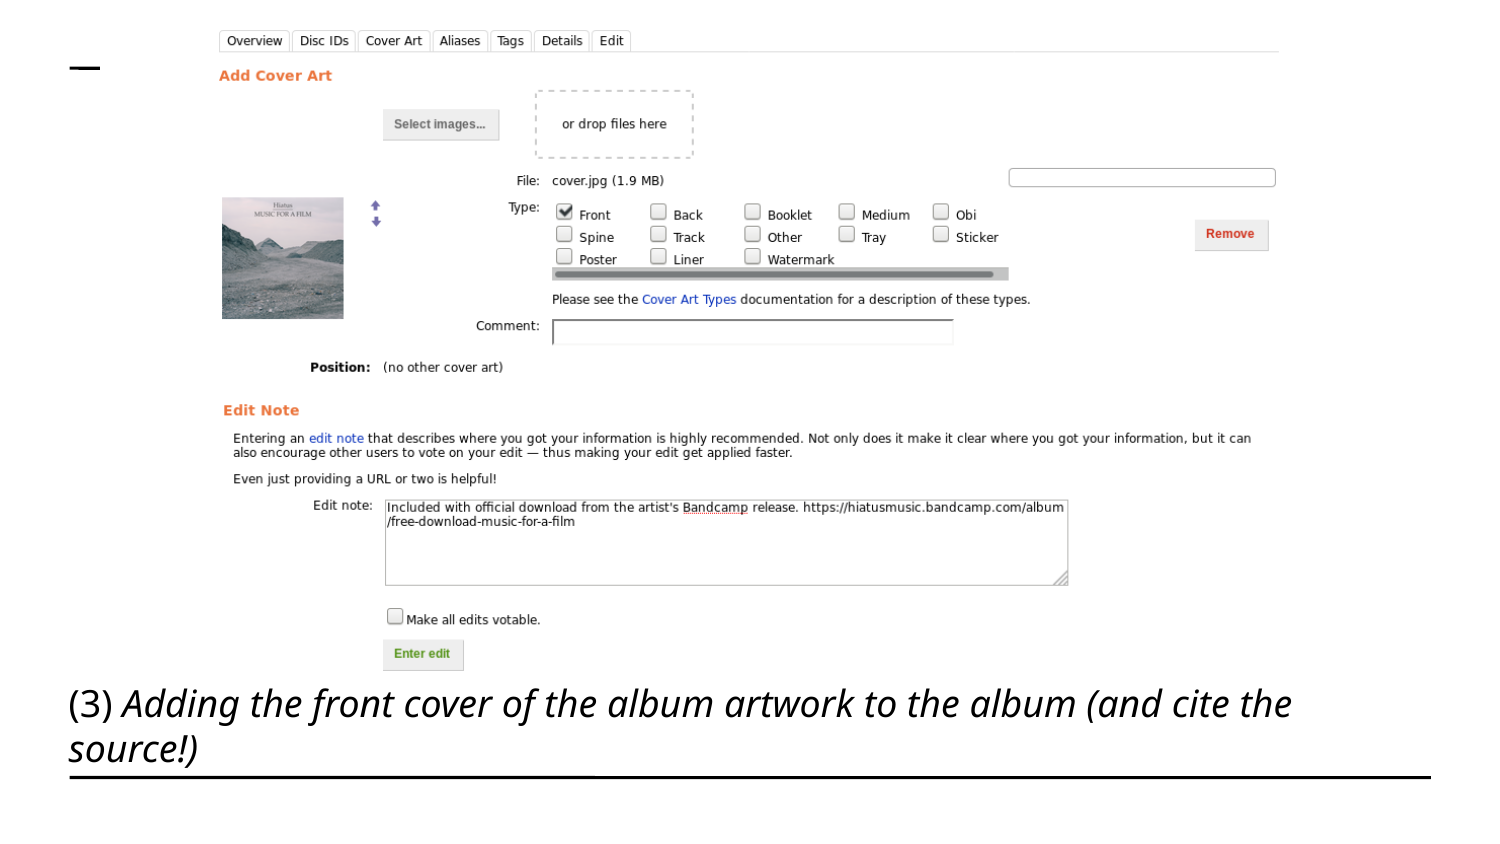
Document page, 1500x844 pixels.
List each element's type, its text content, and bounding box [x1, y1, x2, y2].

list (3) Adding the front cover of the album artwork to the album (and cite the source!) [53, 693, 1430, 758]
picture [217, 28, 1283, 673]
